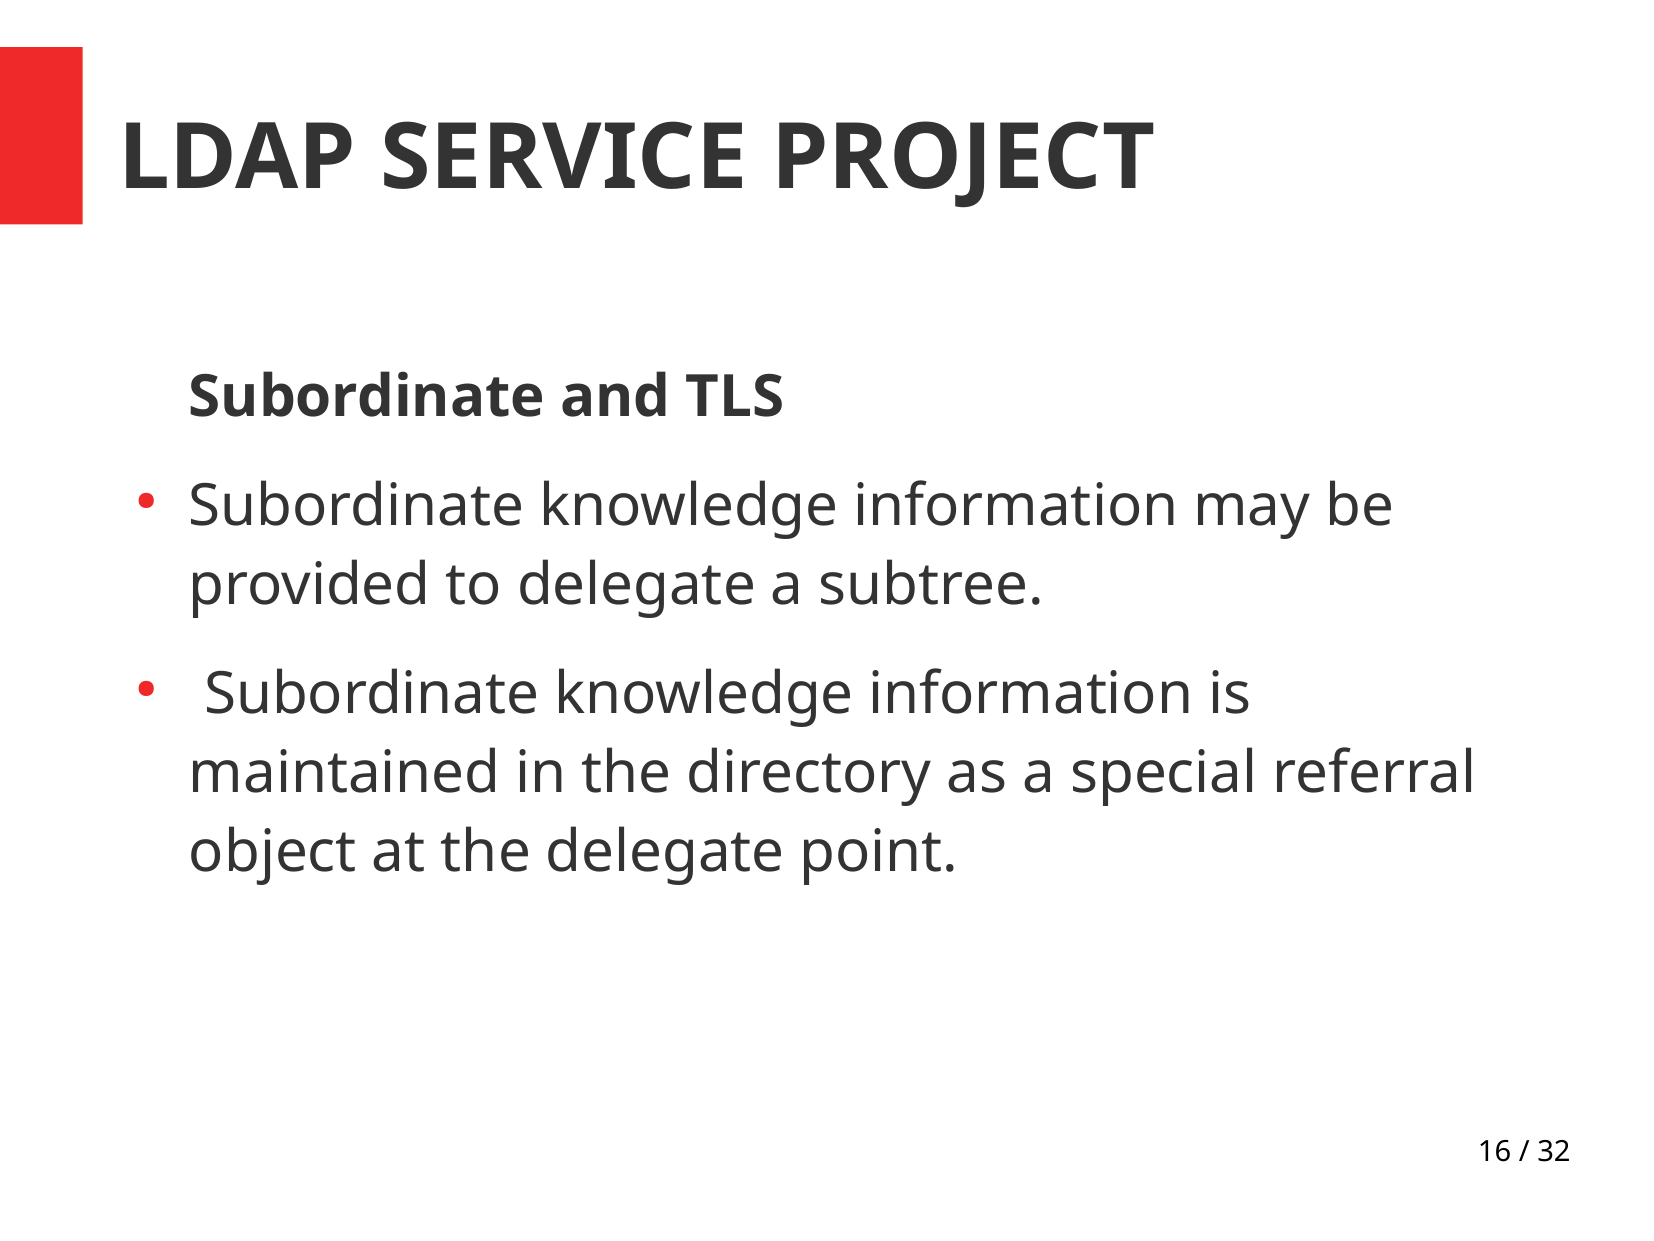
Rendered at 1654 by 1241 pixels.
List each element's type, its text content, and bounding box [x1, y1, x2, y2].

list Subordinate and TLS Subordinate knowledge information may be provided to delegate a subtree. Subordinate knowledge information is maintained in the directory as a special referral object at the delegate point. [118, 354, 1536, 1074]
title LDAP SERVICE PROJECT [118, 49, 1571, 257]
